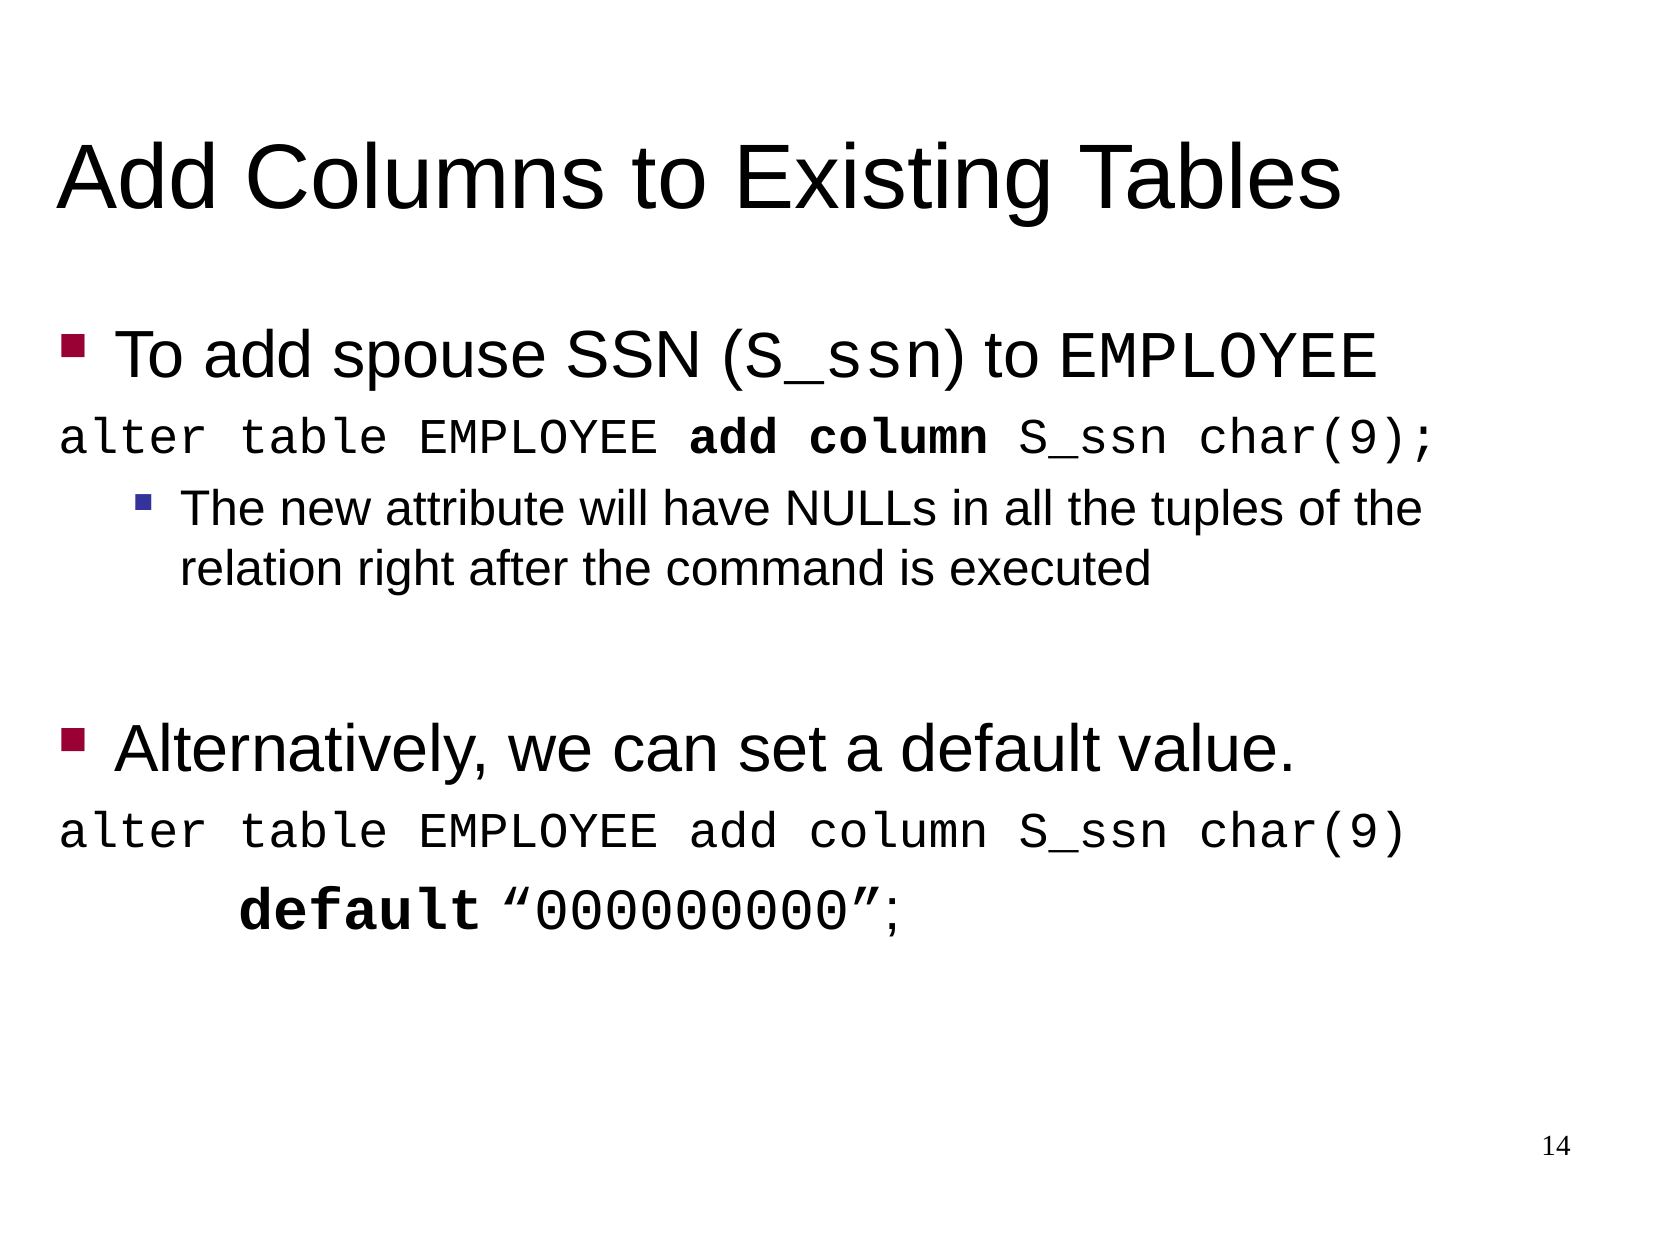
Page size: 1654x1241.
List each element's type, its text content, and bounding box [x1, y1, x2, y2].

list To add spouse SSN (S_ssn) to EMPLOYEE alter table EMPLOYEE add column S_ssn char(9); The new attribute will have NULLs in all the tuples of the relation right after the command is executed Alternatively, we can set a default value. alter table EMPLOYEE add column S_ssn char(9) default “000000000”; [43, 303, 1585, 1117]
title Add Columns to Existing Tables [41, 54, 1452, 235]
